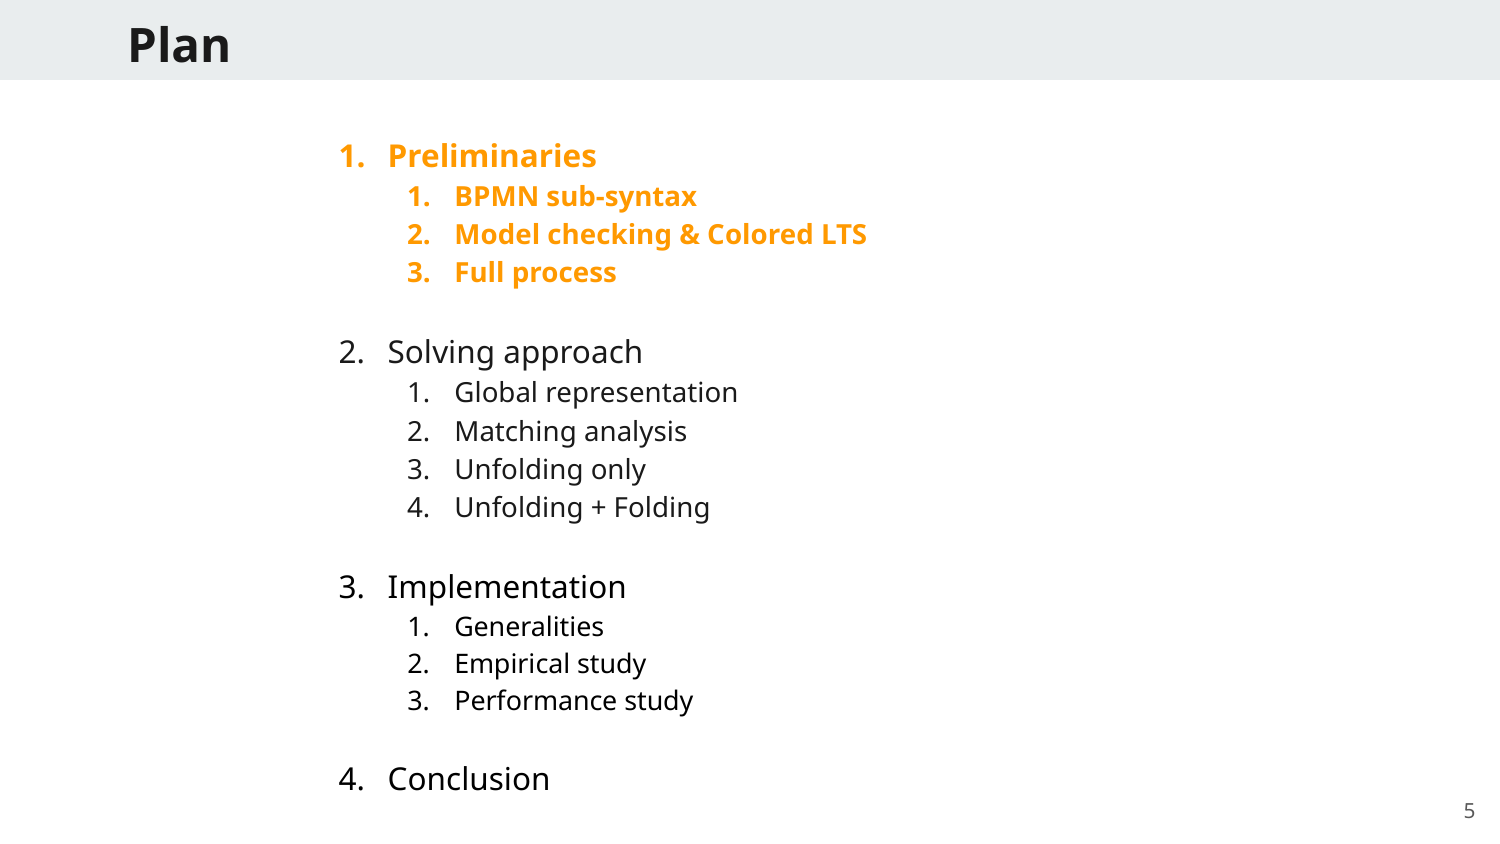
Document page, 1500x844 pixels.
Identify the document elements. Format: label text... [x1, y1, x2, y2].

slide_number <numéro> [1400, 779, 1491, 844]
title Plan [112, 0, 1374, 88]
list Preliminaries BPMN sub-syntax Model checking & Colored LTS Full process Solving approach Global representation Matching analysis Unfolding only Unfolding + Folding Implementation Generalities Empirical study Performance study Conclusion [305, 115, 927, 819]
